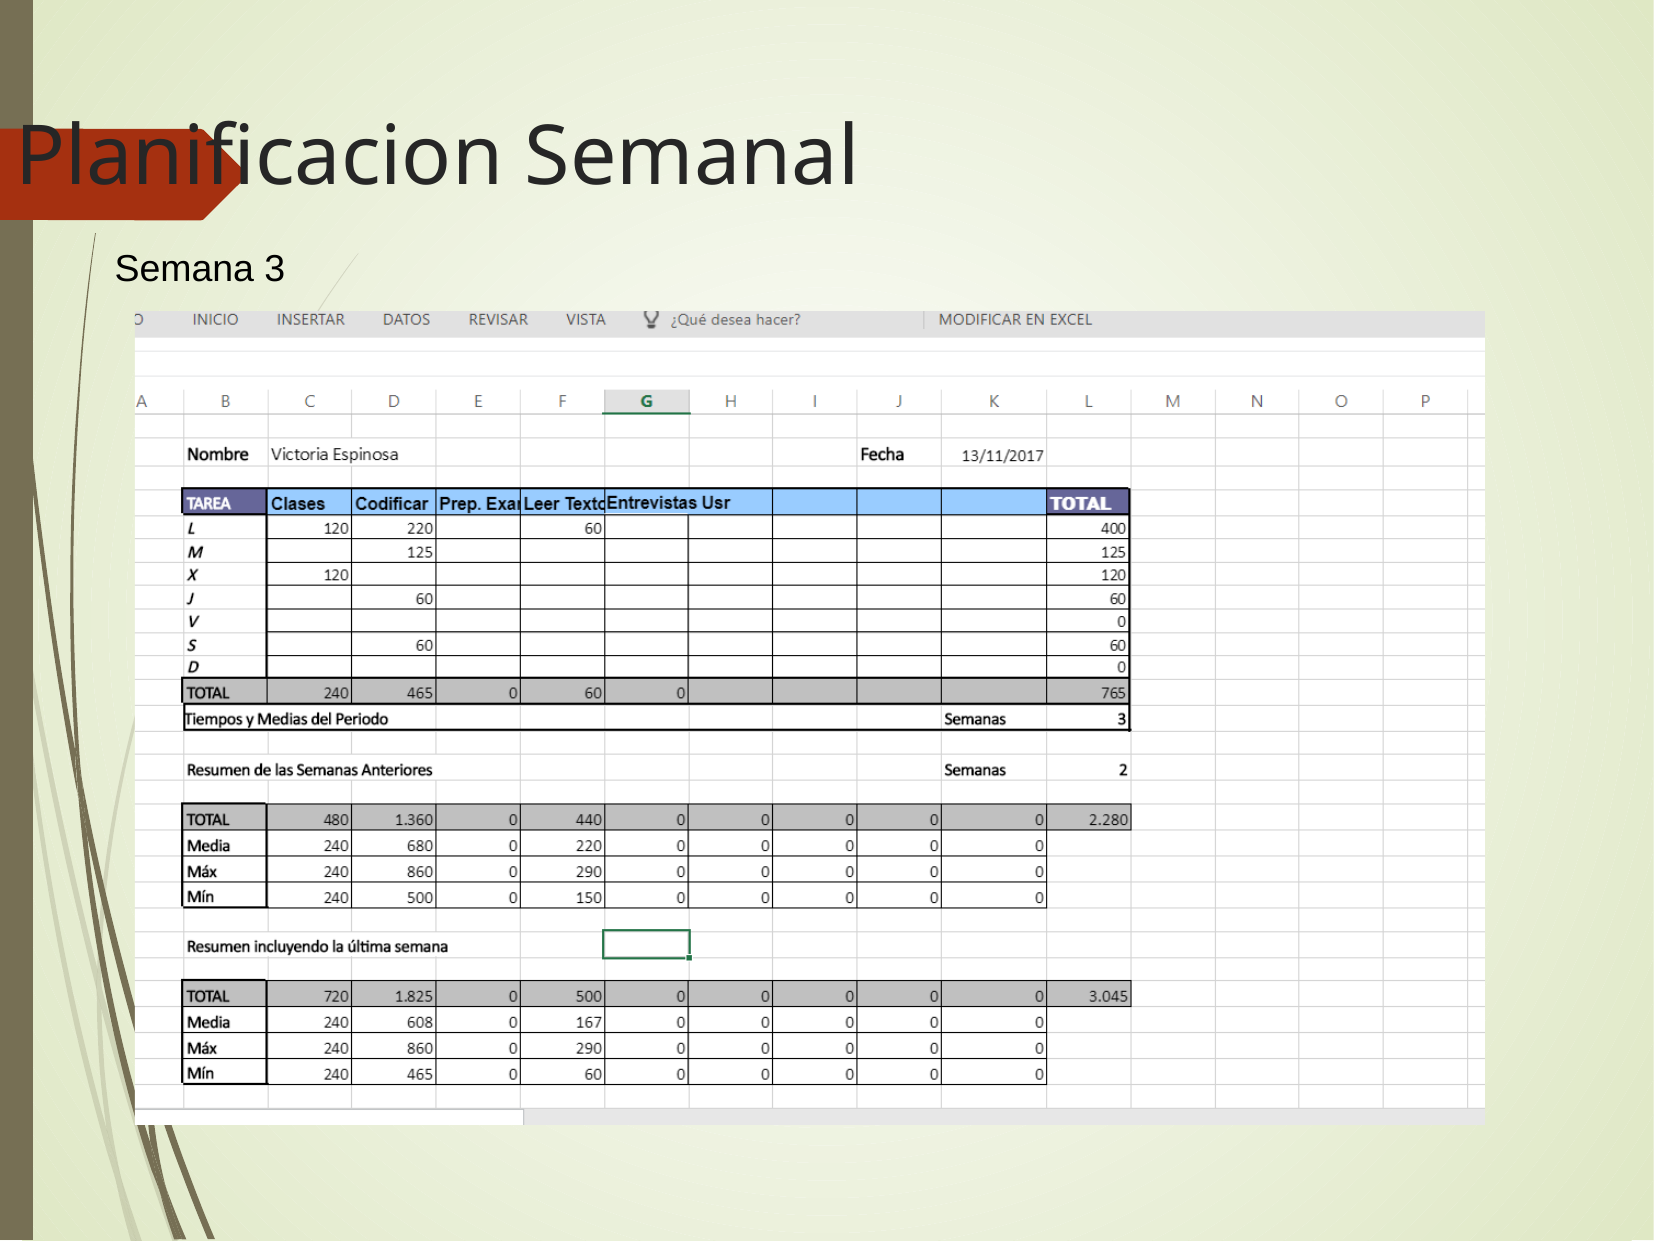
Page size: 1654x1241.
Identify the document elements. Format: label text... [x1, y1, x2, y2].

text_box Semana 3 [99, 240, 301, 297]
title Planificacion Semanal [0, 94, 1182, 213]
picture [135, 311, 1486, 1125]
